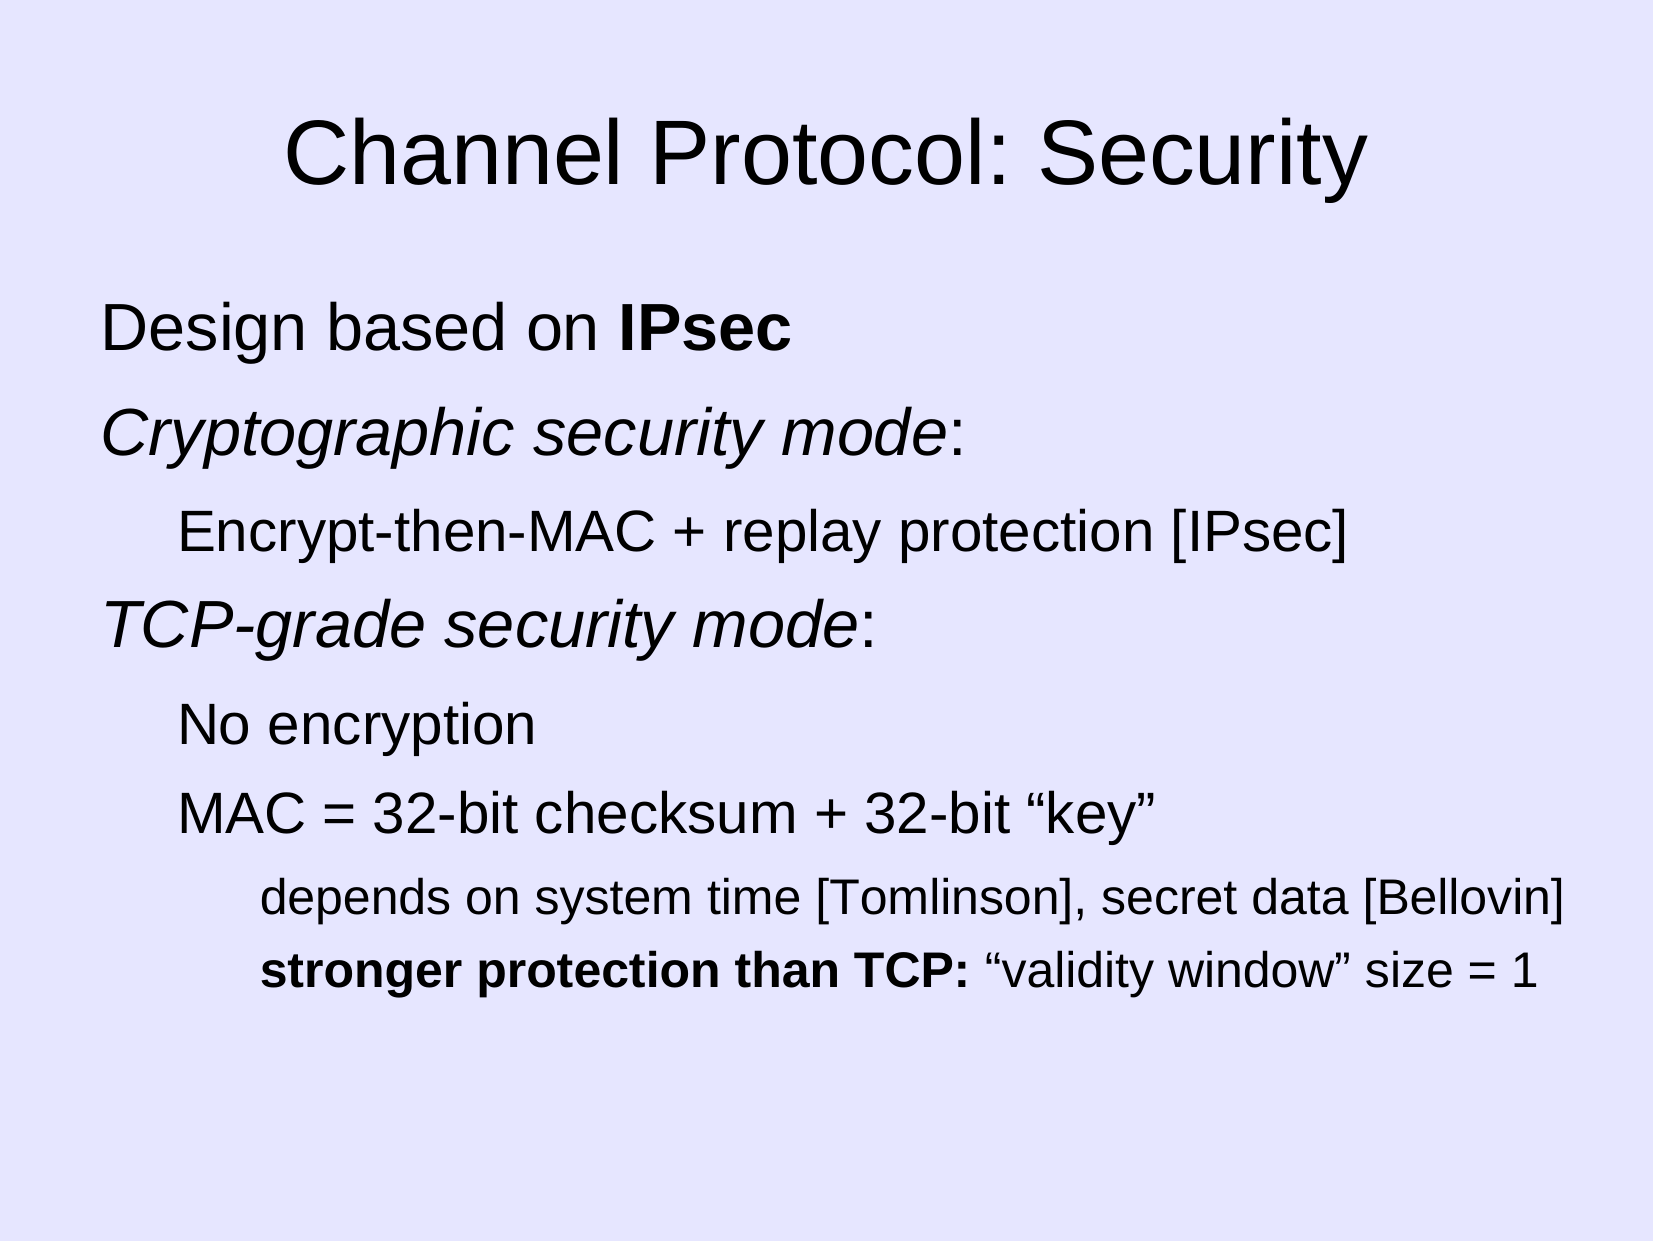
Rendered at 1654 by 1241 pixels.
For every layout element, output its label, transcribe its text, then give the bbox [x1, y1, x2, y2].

list Design based on IPsec Cryptographic security mode: Encrypt-then-MAC + replay protection [IPsec] TCP-grade security mode: No encryption MAC = 32-bit checksum + 32-bit “key” depends on system time [Tomlinson], secret data [Bellovin] stronger protection than TCP: “validity window” size = 1 [82, 290, 1571, 1095]
title Channel Protocol: Security [82, 56, 1571, 250]
